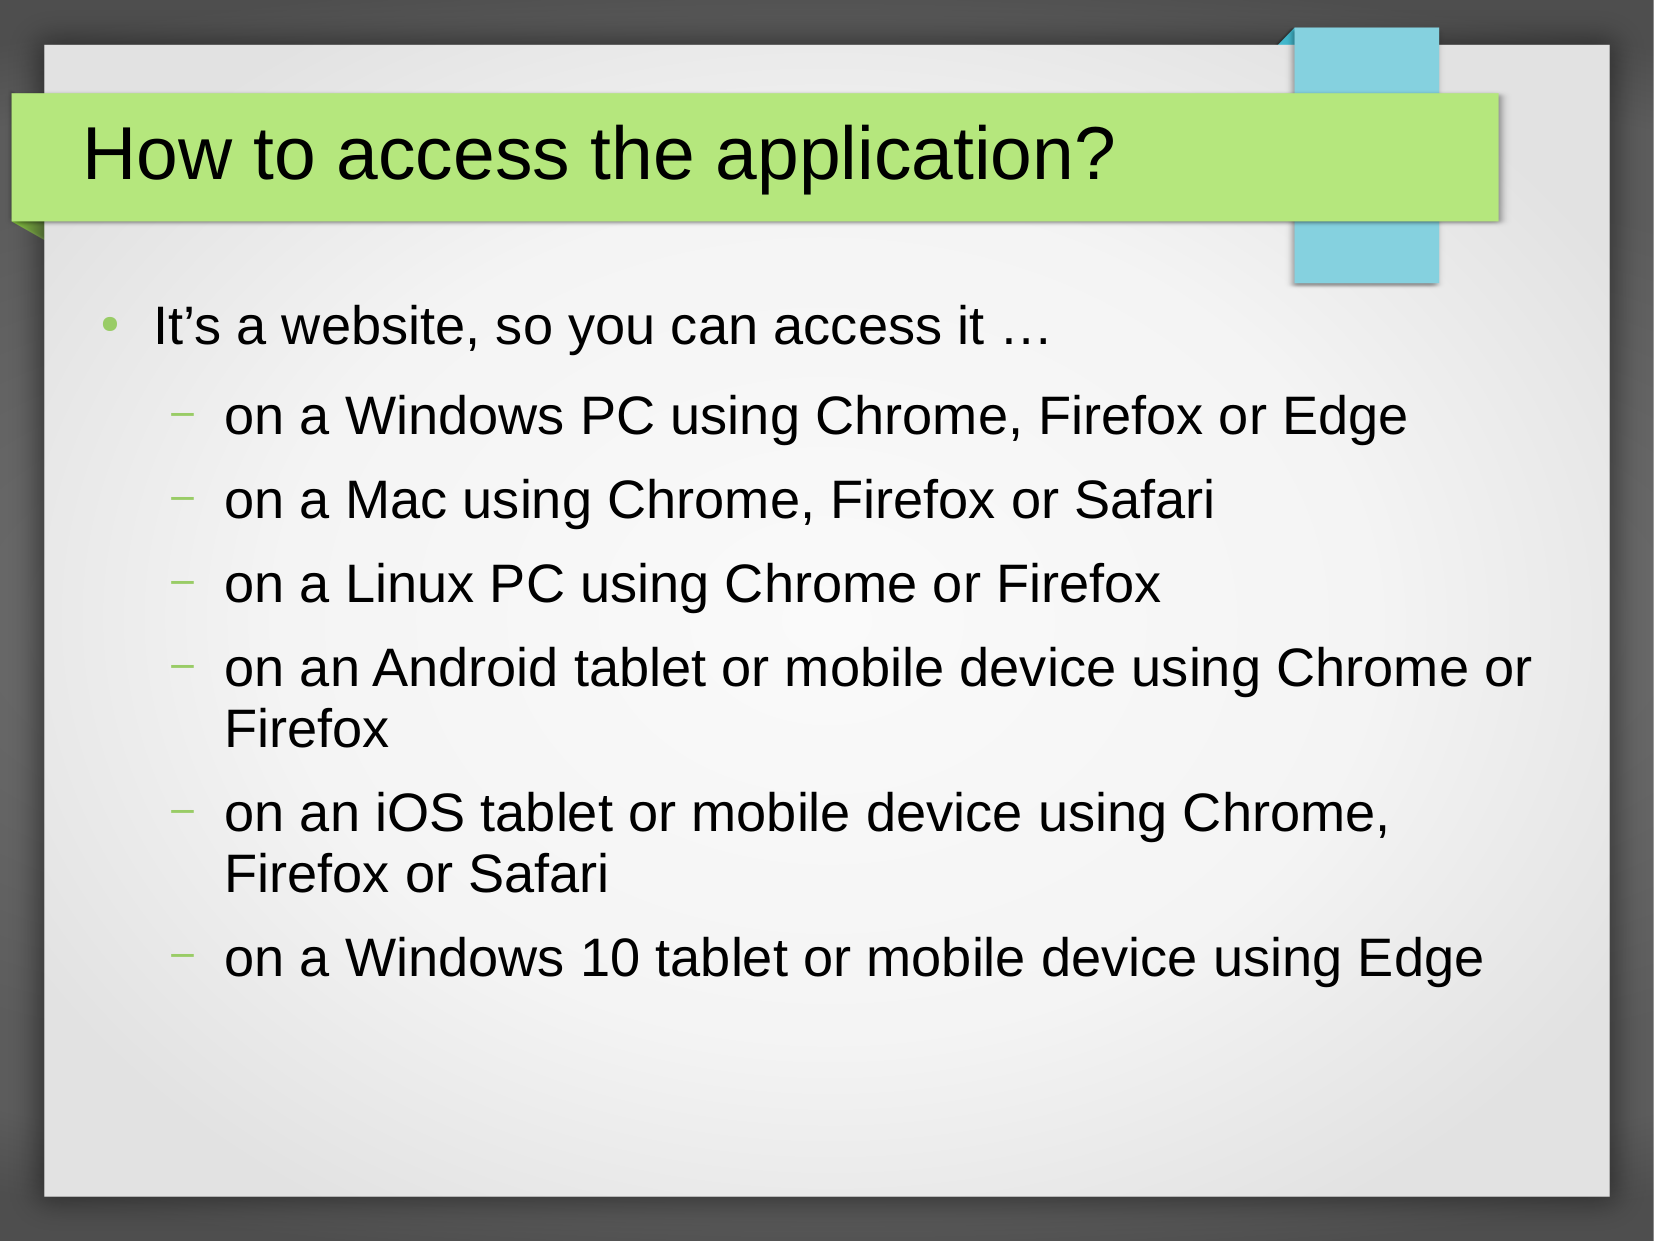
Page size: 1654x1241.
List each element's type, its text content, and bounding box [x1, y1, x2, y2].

picture [0, 0, 1654, 1241]
list It’s a website, so you can access it … on a Windows PC using Chrome, Firefox or Edge on a Mac using Chrome, Firefox or Safari on a Linux PC using Chrome or Firefox on an Android tablet or mobile device using Chrome or Firefox on an iOS tablet or mobile device using Chrome, Firefox or Safari on a Windows 10 tablet or mobile device using Edge [82, 295, 1571, 1015]
title How to access the application? [82, 94, 1264, 213]
